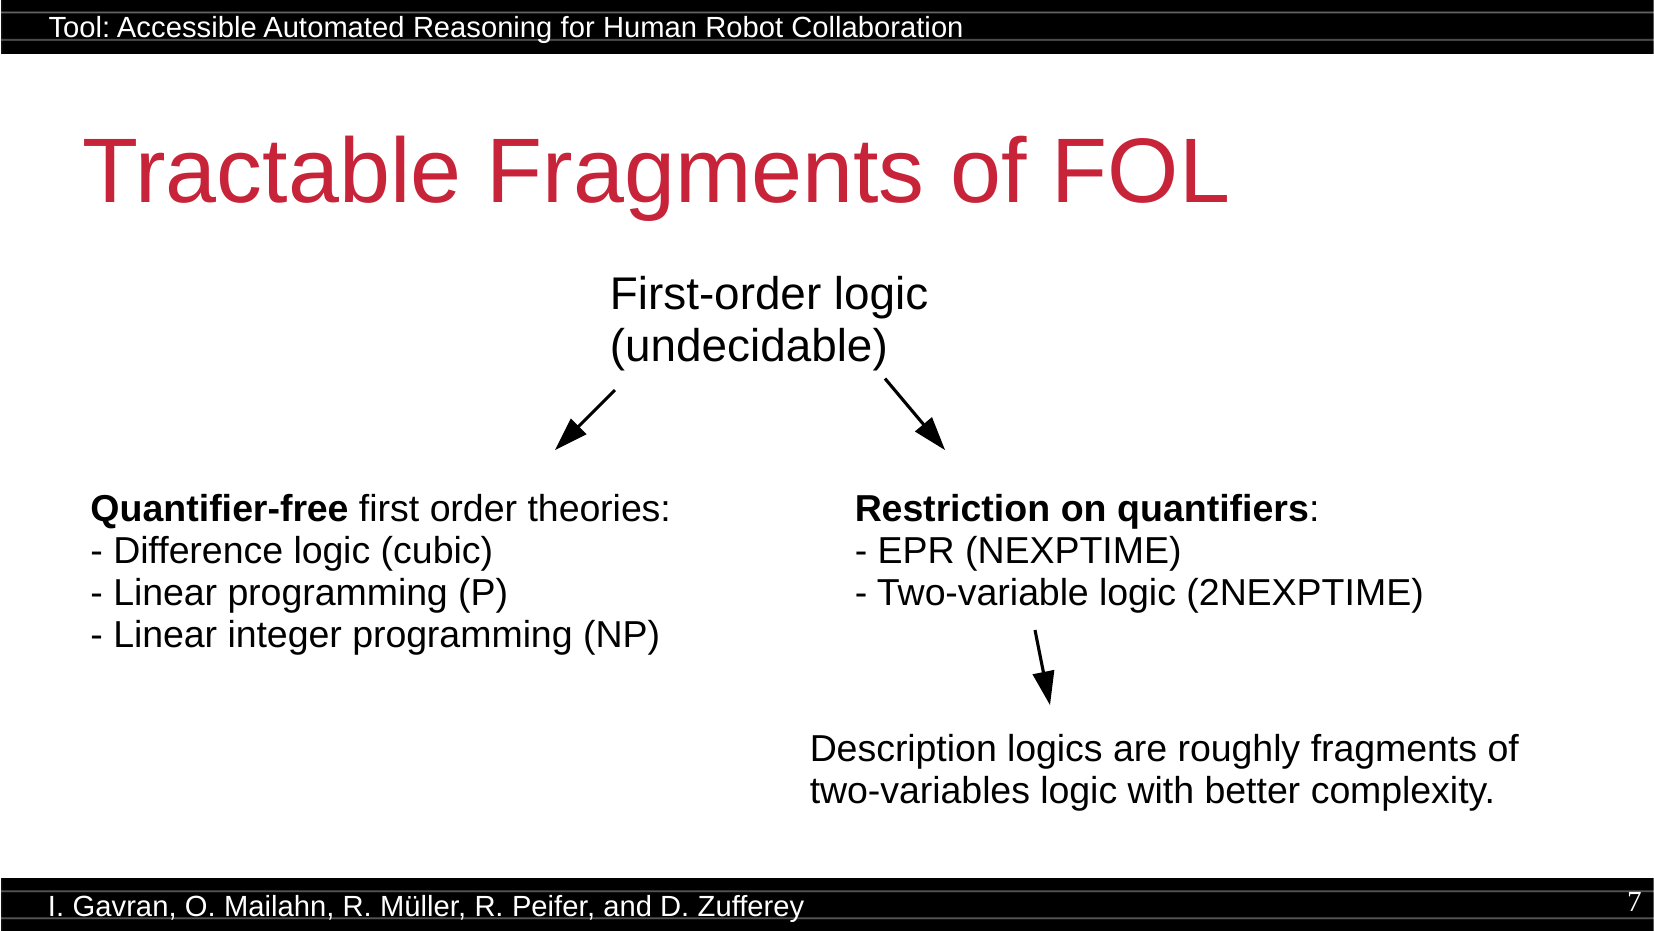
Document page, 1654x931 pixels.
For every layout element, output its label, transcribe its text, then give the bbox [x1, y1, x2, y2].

text_box I. Gavran, O. Mailahn, R. Müller, R. Peifer, and D. Zufferey [33, 882, 821, 931]
text_box First-order logic (undecidable) [595, 261, 944, 379]
picture [1, 878, 1654, 931]
picture [1, 0, 1654, 54]
text_box Tool: Accessible Automated Reasoning for Human Robot Collaboration [33, 4, 980, 52]
title Tractable Fragments of FOL [82, 92, 1571, 249]
text_box Restriction on quantifiers: - EPR (NEXPTIME) - Two-variable logic (2NEXPTIME) [840, 480, 1516, 664]
text_box Quantifier-free first order theories: - Difference logic (cubic) - Linear programming (P) - Linear integer programming (NP) [75, 480, 706, 705]
text_box Description logics are roughly fragments of two-variables logic with better complexity. [795, 720, 1561, 861]
